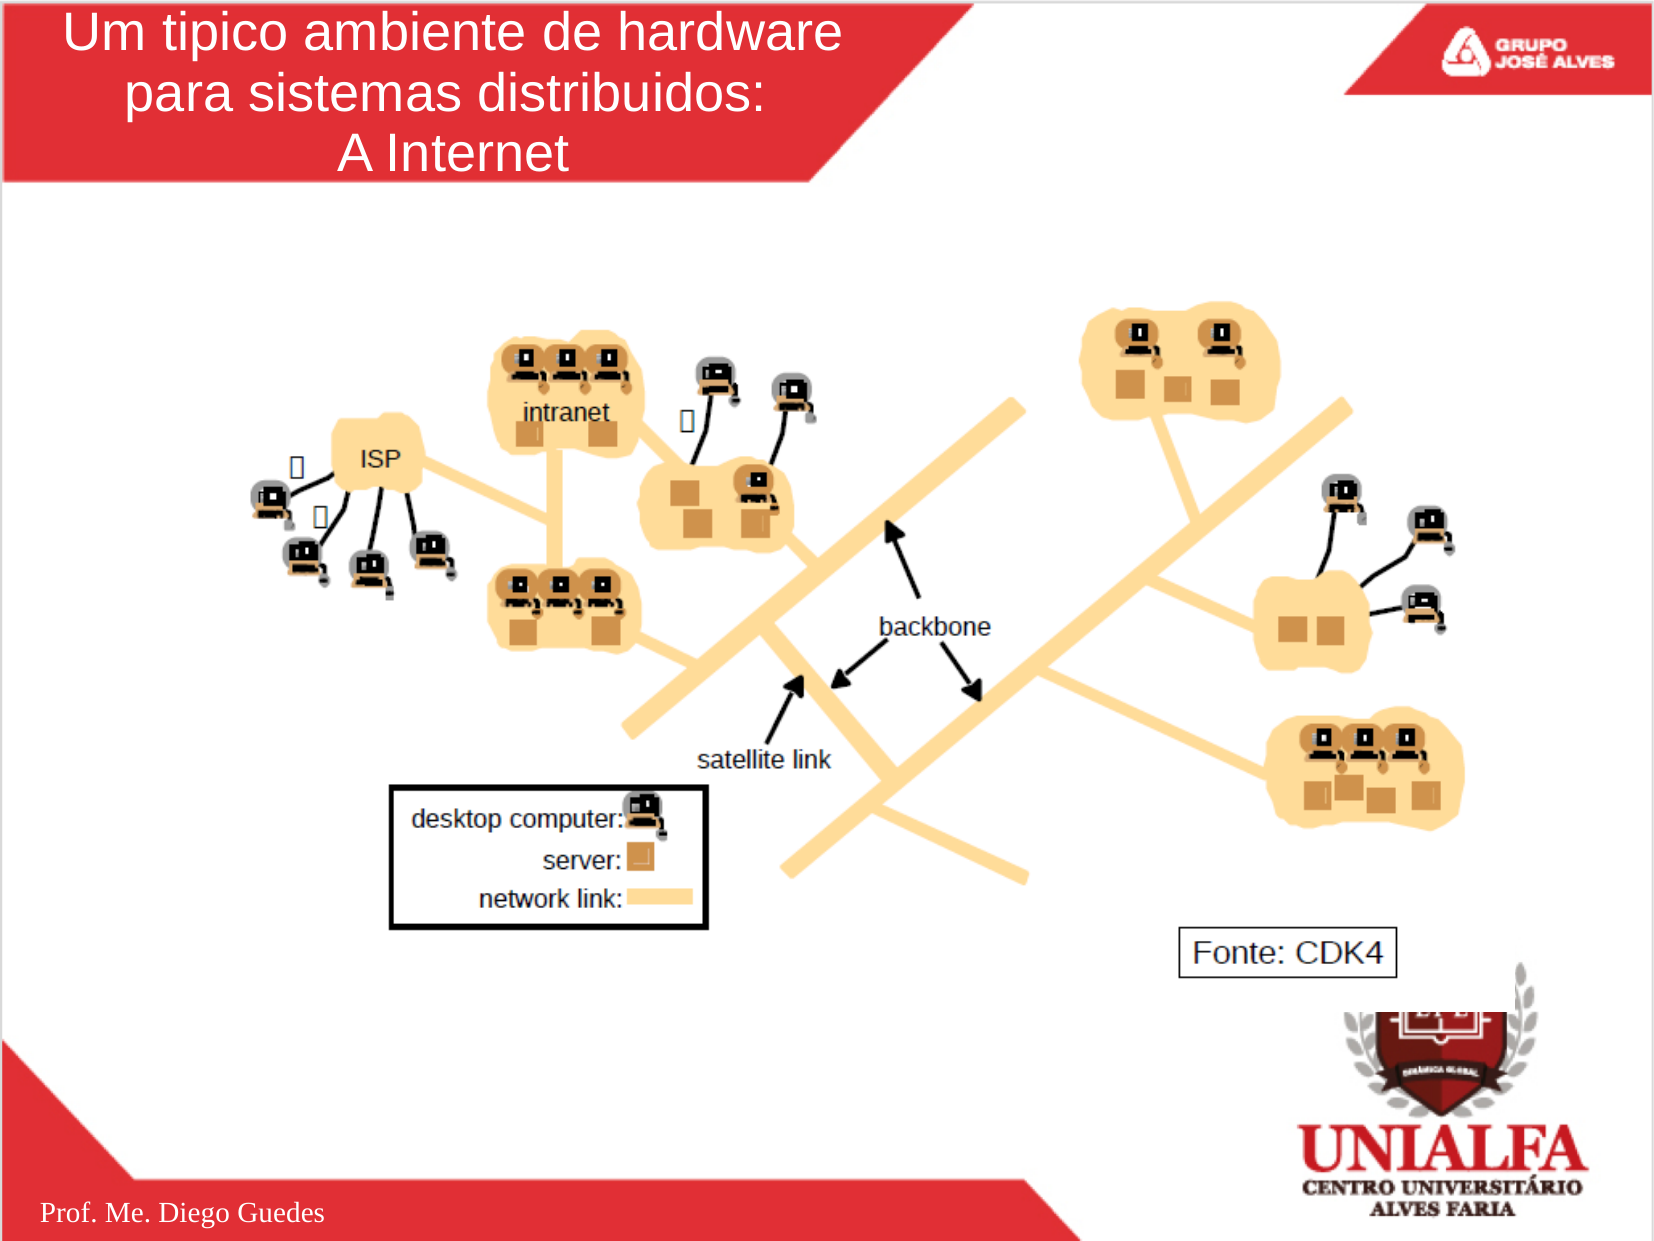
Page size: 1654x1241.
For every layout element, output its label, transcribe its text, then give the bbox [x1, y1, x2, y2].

picture [0, 0, 1654, 1241]
title Um tipico ambiente de hardware para sistemas distribuidos: A Internet [6, 0, 901, 219]
